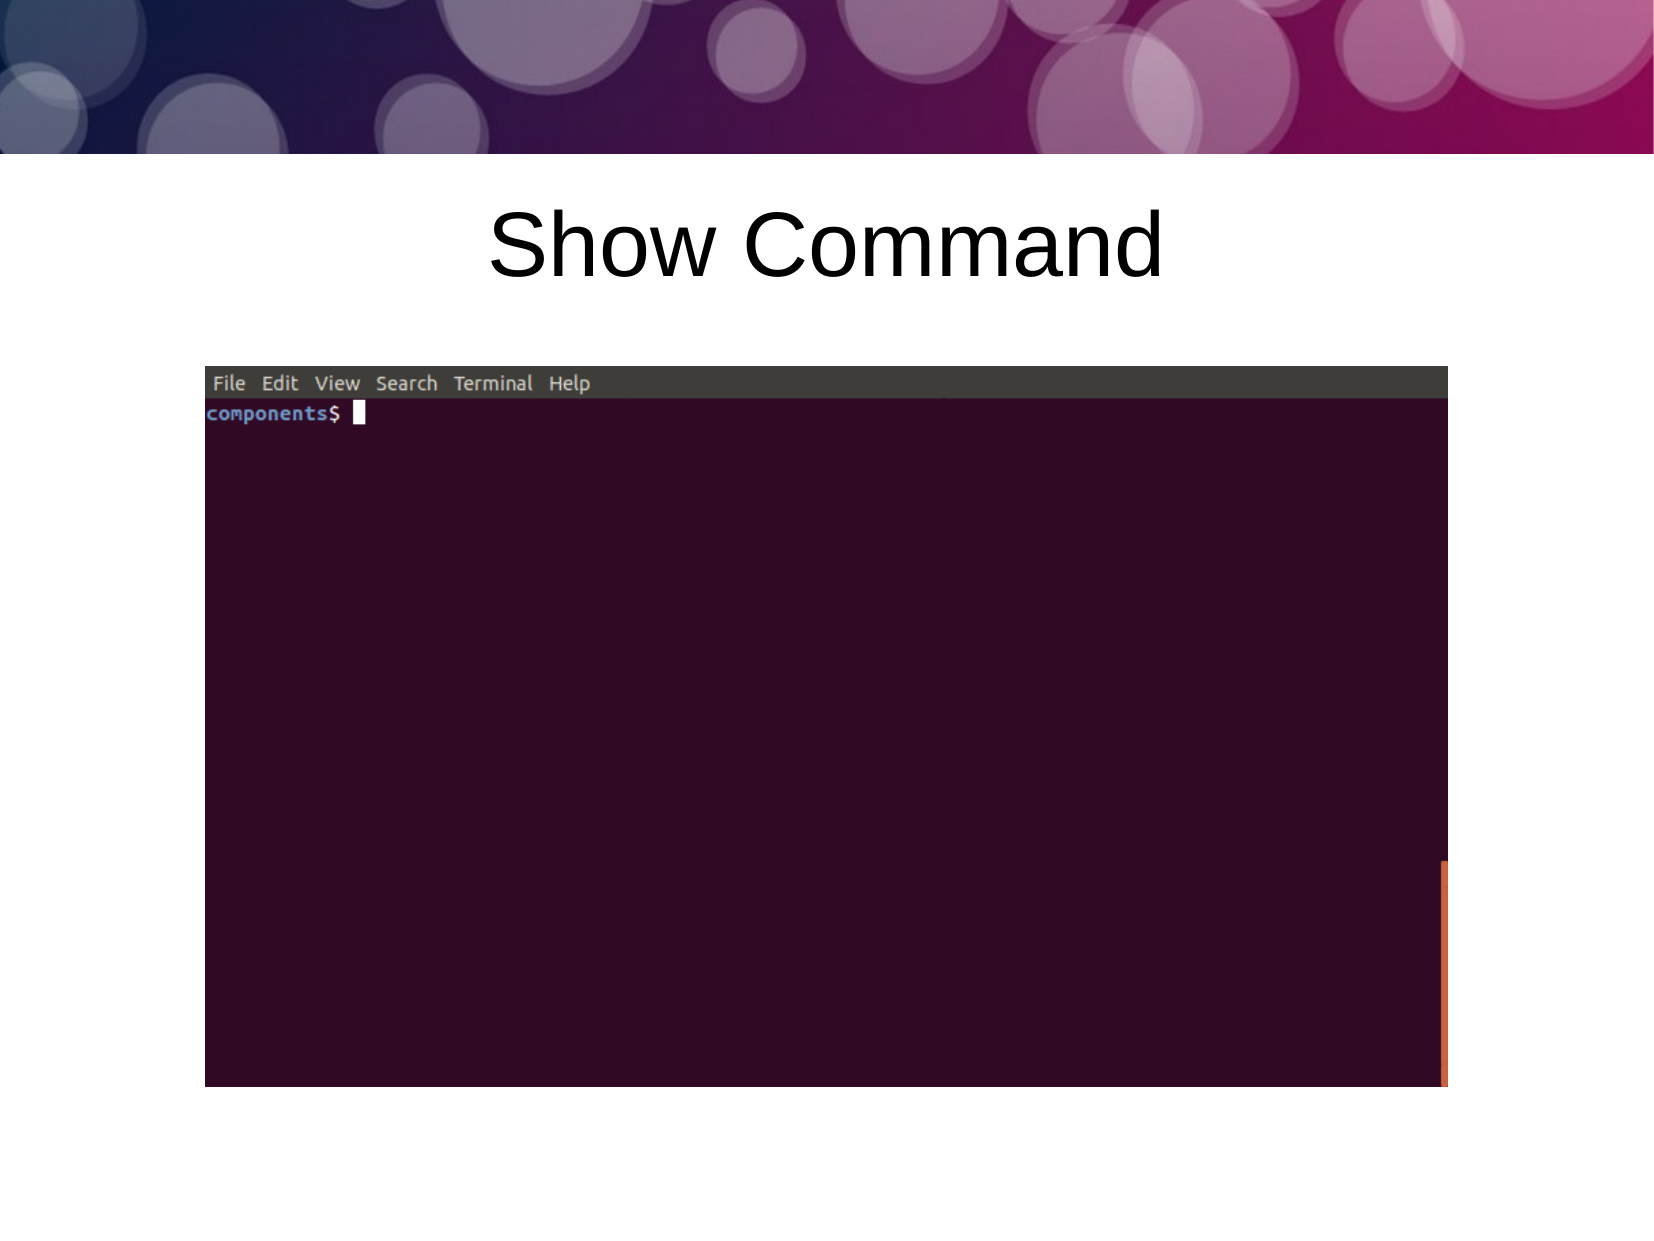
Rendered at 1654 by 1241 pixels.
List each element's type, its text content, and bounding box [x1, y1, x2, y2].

title Show Command [82, 159, 1571, 331]
picture [205, 366, 1448, 1087]
picture [0, 0, 1654, 154]
